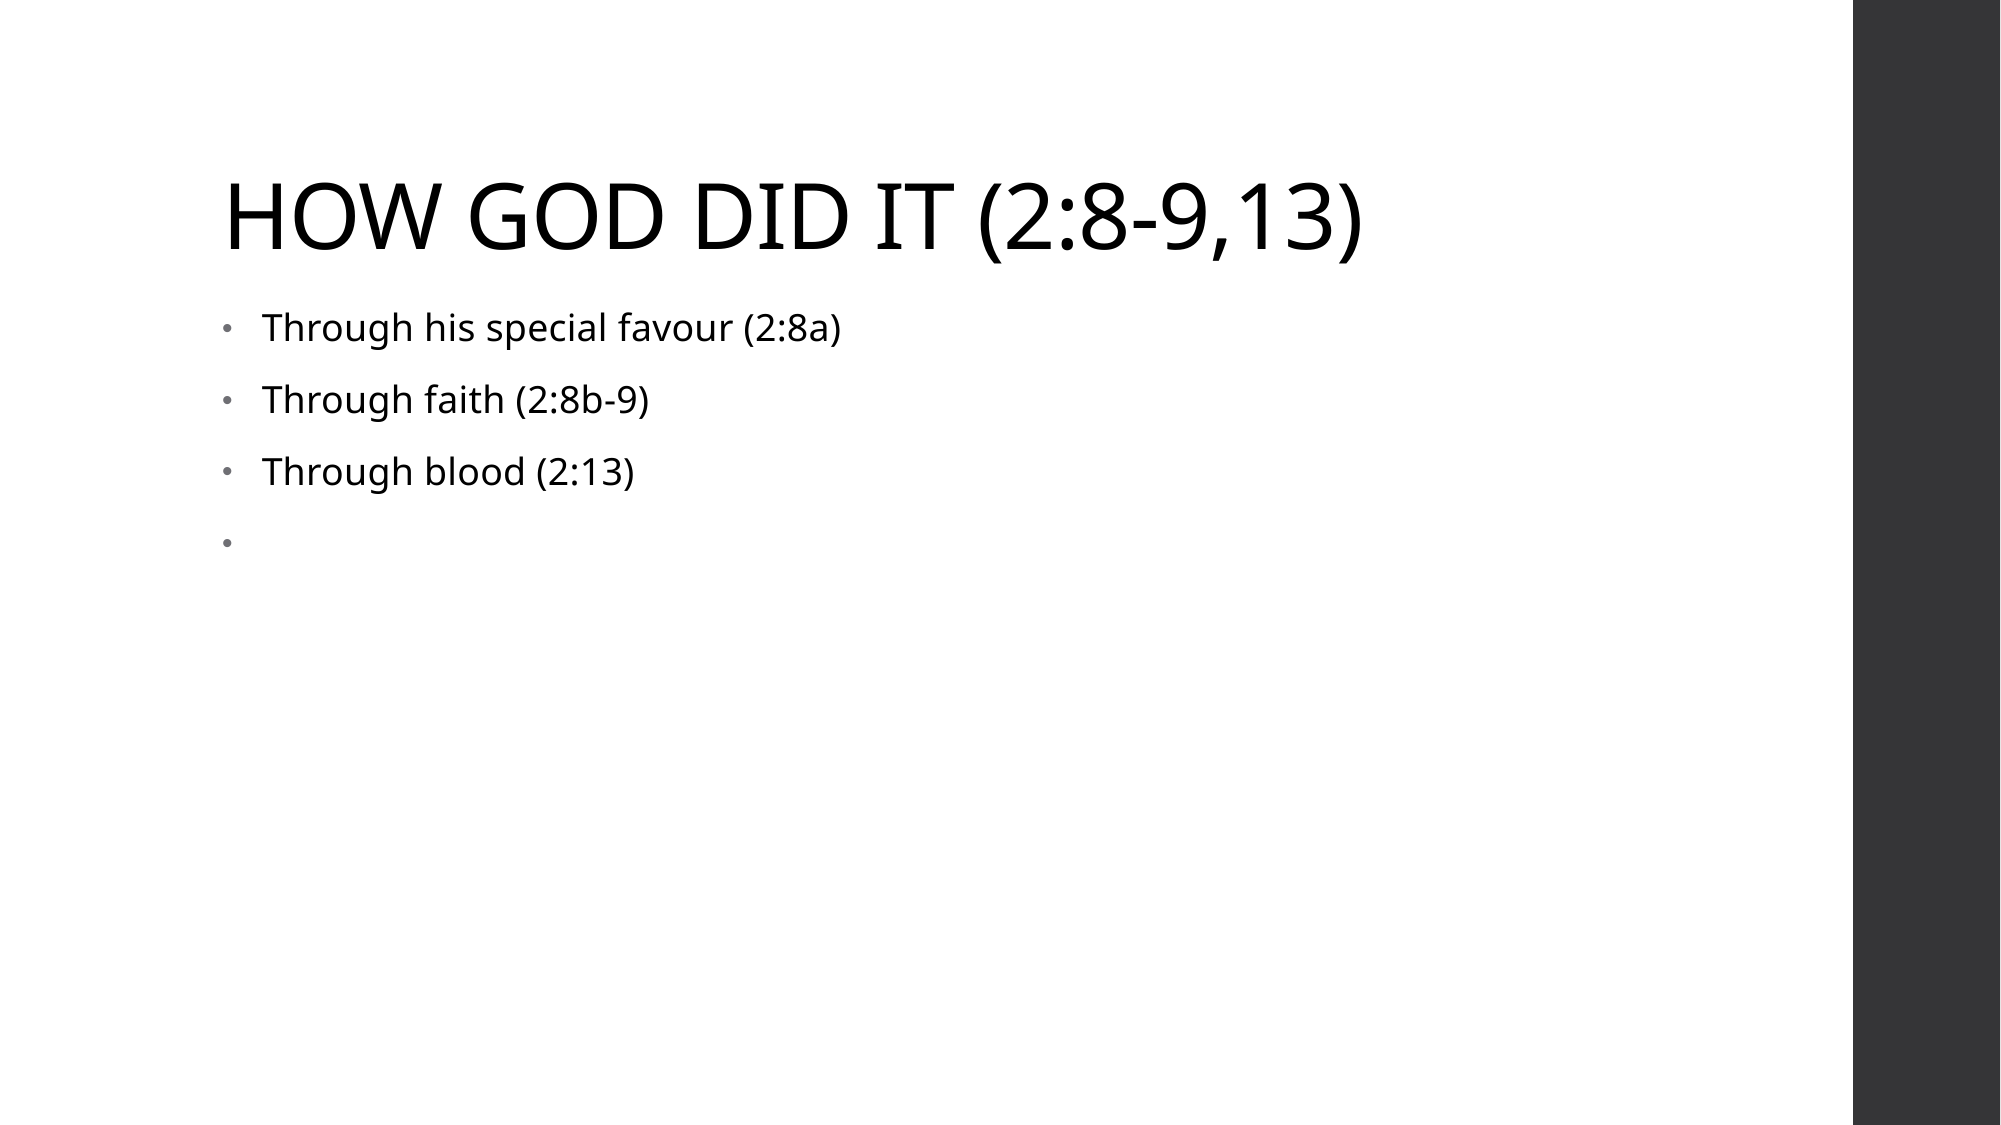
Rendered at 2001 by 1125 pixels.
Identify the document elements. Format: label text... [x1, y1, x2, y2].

title HOW GOD DID IT (2:8-9,13) [206, 60, 1797, 278]
list Through his special favour (2:8a) Through faith (2:8b-9) Through blood (2:13) [206, 299, 1617, 1014]
